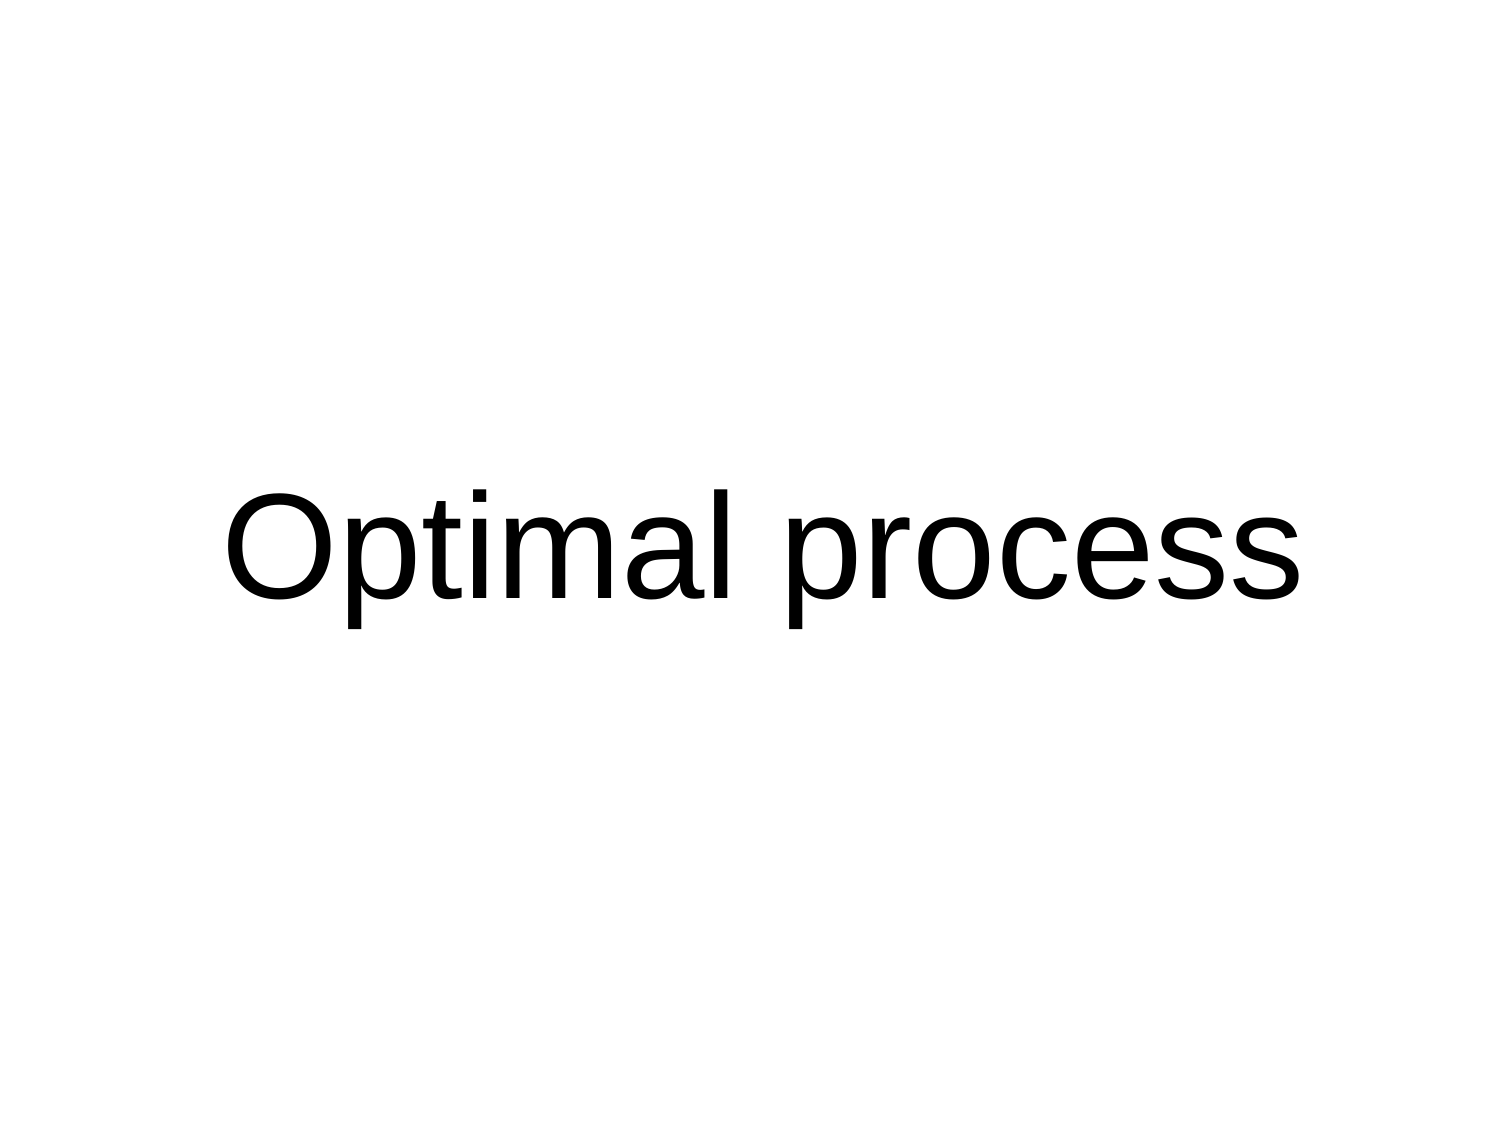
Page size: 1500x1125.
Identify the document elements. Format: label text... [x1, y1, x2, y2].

title Optimal process [88, 444, 1439, 632]
